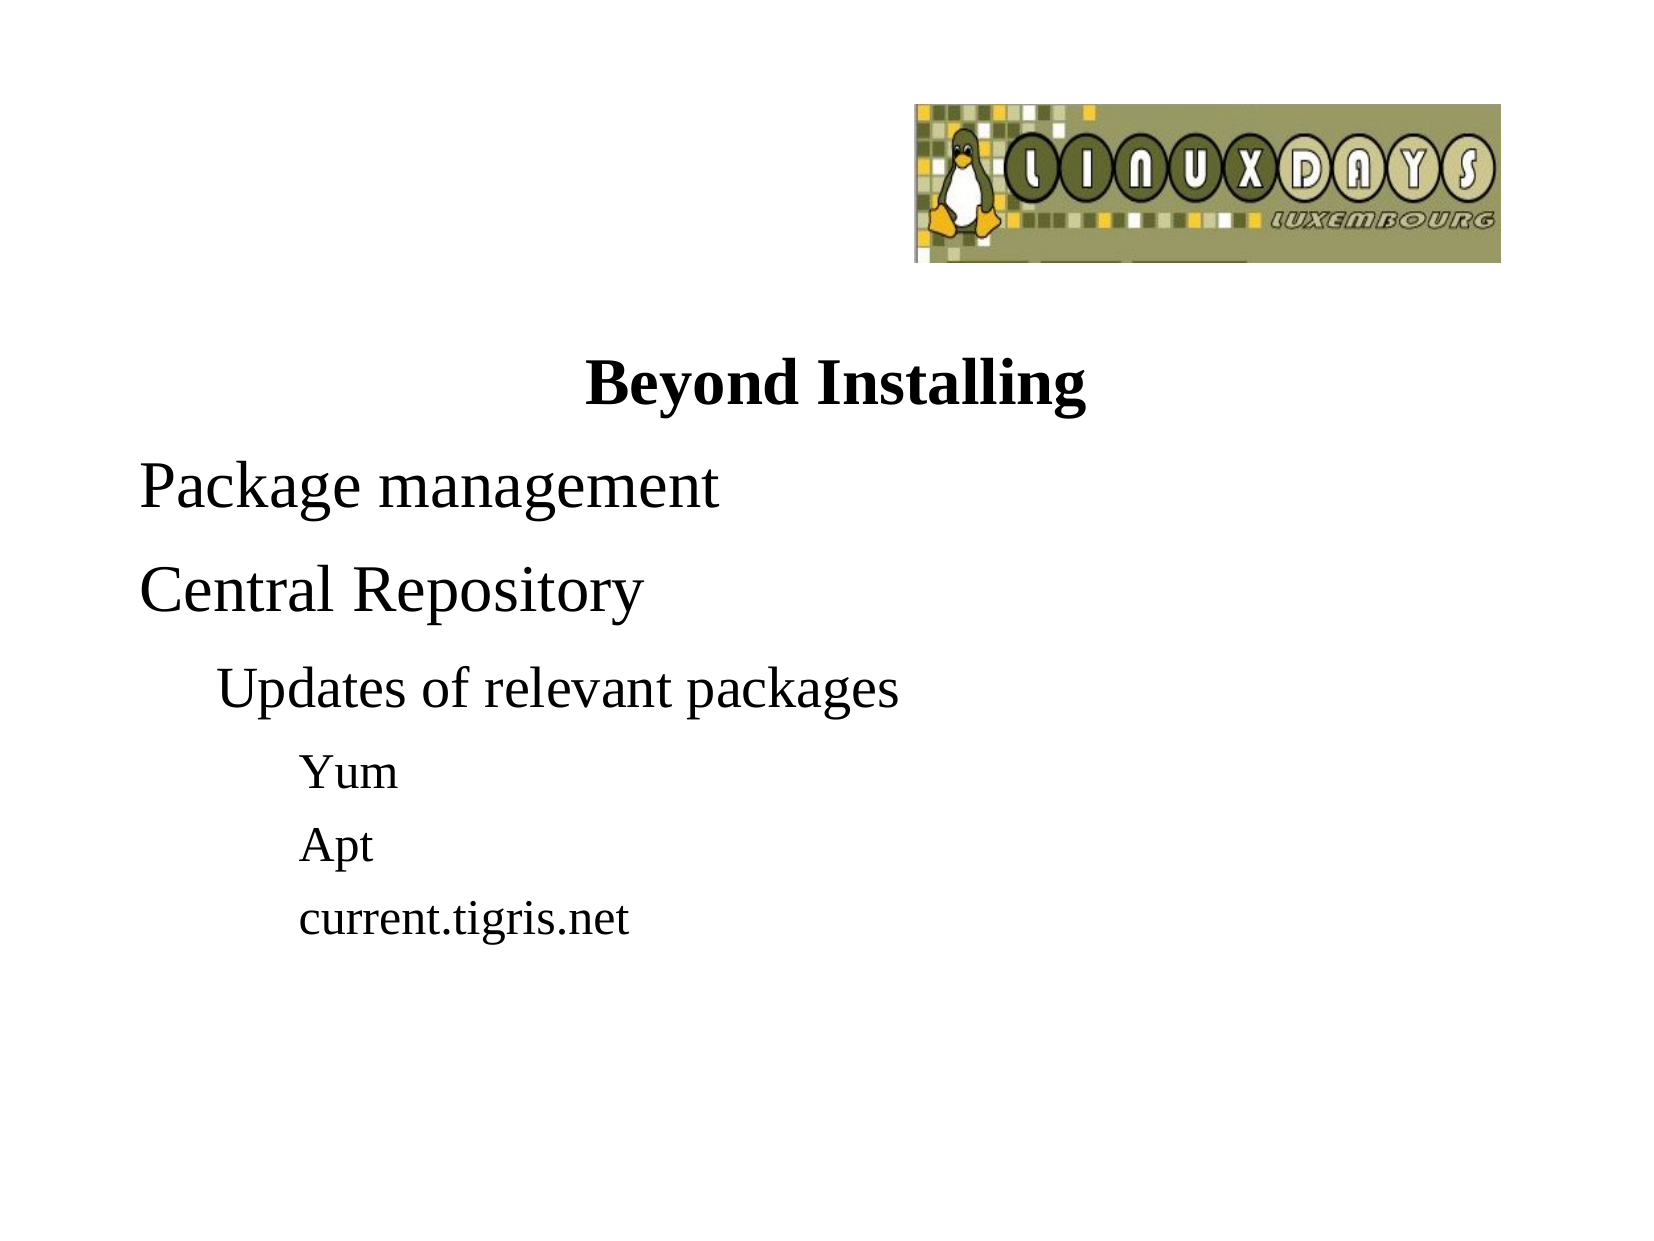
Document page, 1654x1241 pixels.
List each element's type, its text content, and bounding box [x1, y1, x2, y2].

picture [914, 104, 1501, 263]
list Beyond Installing Package management Central Repository Updates of relevant packages Yum Apt current.tigris.net [121, 344, 1534, 1127]
